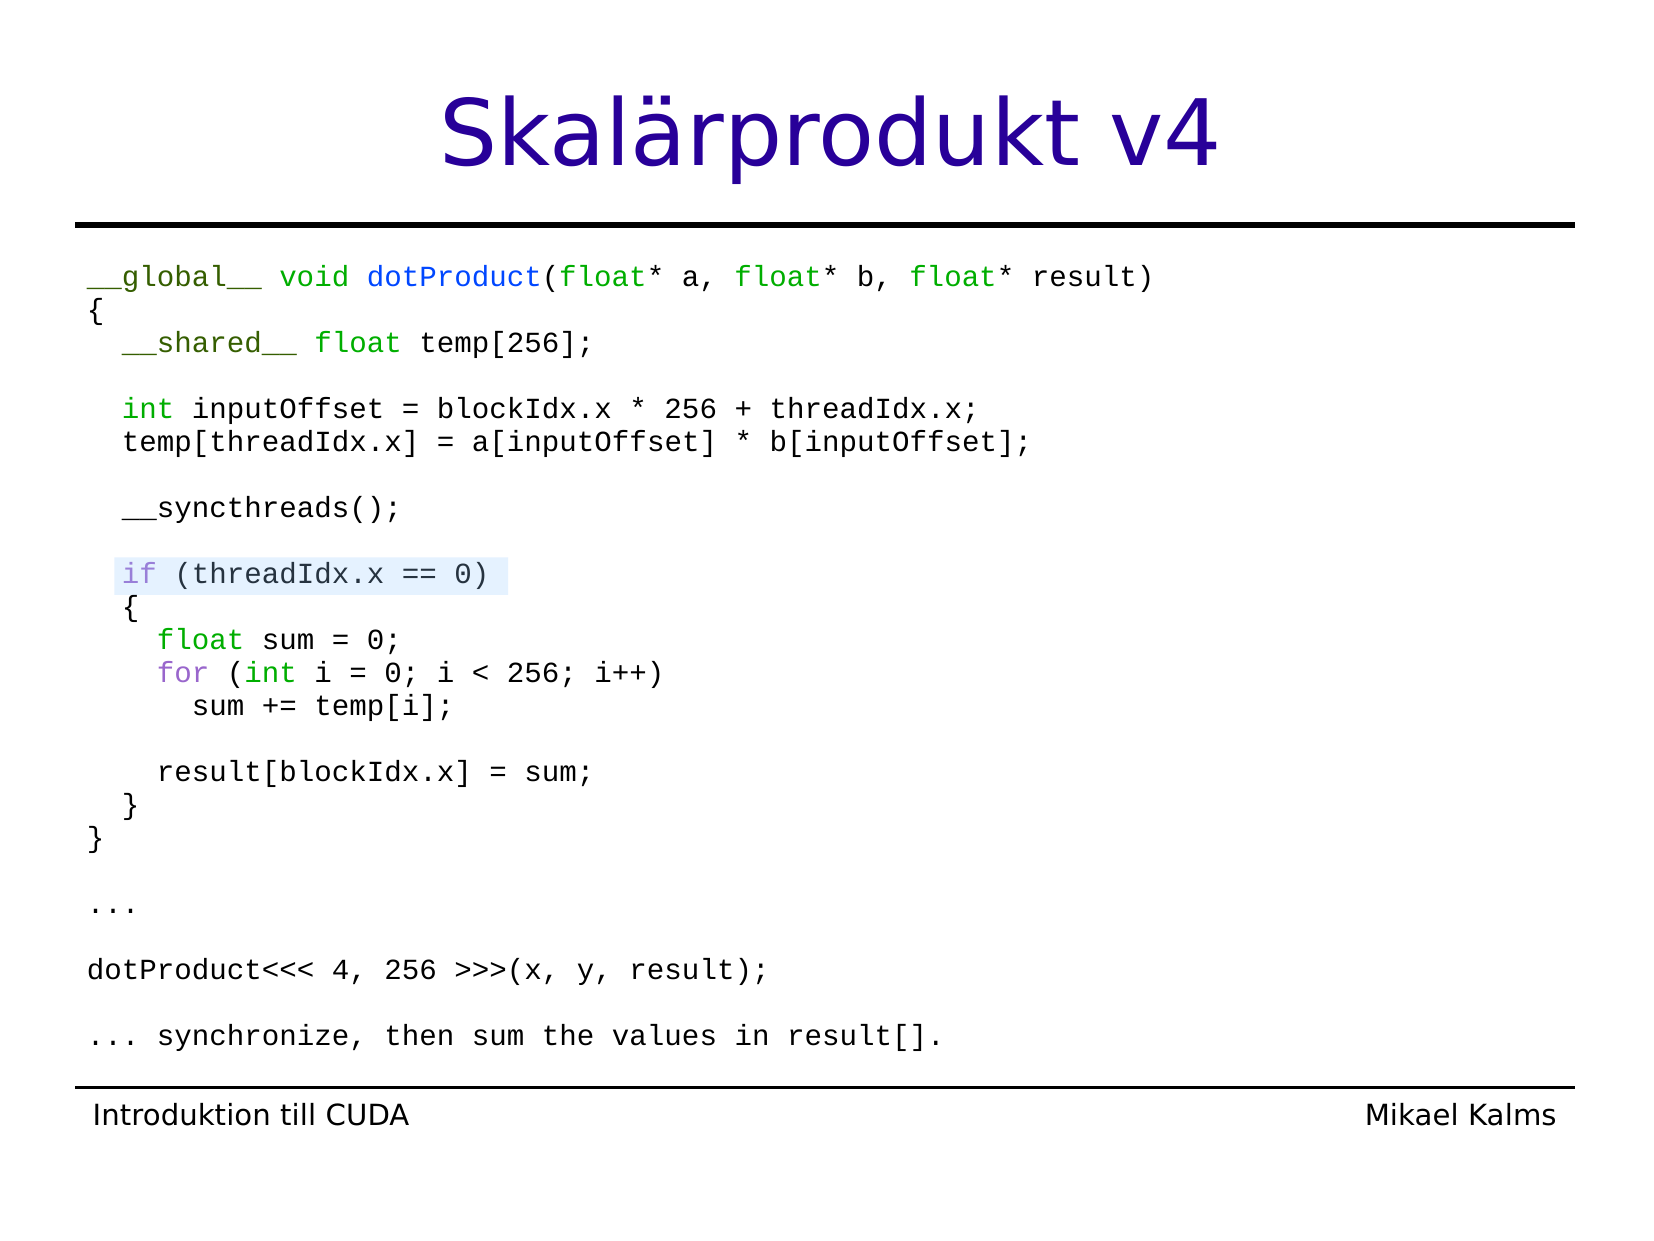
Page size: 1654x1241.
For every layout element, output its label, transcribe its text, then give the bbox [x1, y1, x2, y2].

text_box __global__ void dotProduct(float* a, float* b, float* result) { __shared__ float temp[256]; int inputOffset = blockIdx.x * 256 + threadIdx.x; temp[threadIdx.x] = a[inputOffset] * b[inputOffset]; __syncthreads(); if (threadIdx.x == 0) { float sum = 0; for (int i = 0; i < 256; i++) sum += temp[i]; result[blockIdx.x] = sum; } } ... dotProduct<<< 4, 256 >>>(x, y, result); ... synchronize, then sum the values in result[]. [86, 284, 1576, 1066]
text_box [114, 557, 509, 595]
title Skalärprodukt v4 [86, 37, 1576, 231]
text_box Mikael Kalms [1347, 1087, 1576, 1144]
text_box Introduktion till CUDA [75, 1087, 428, 1144]
